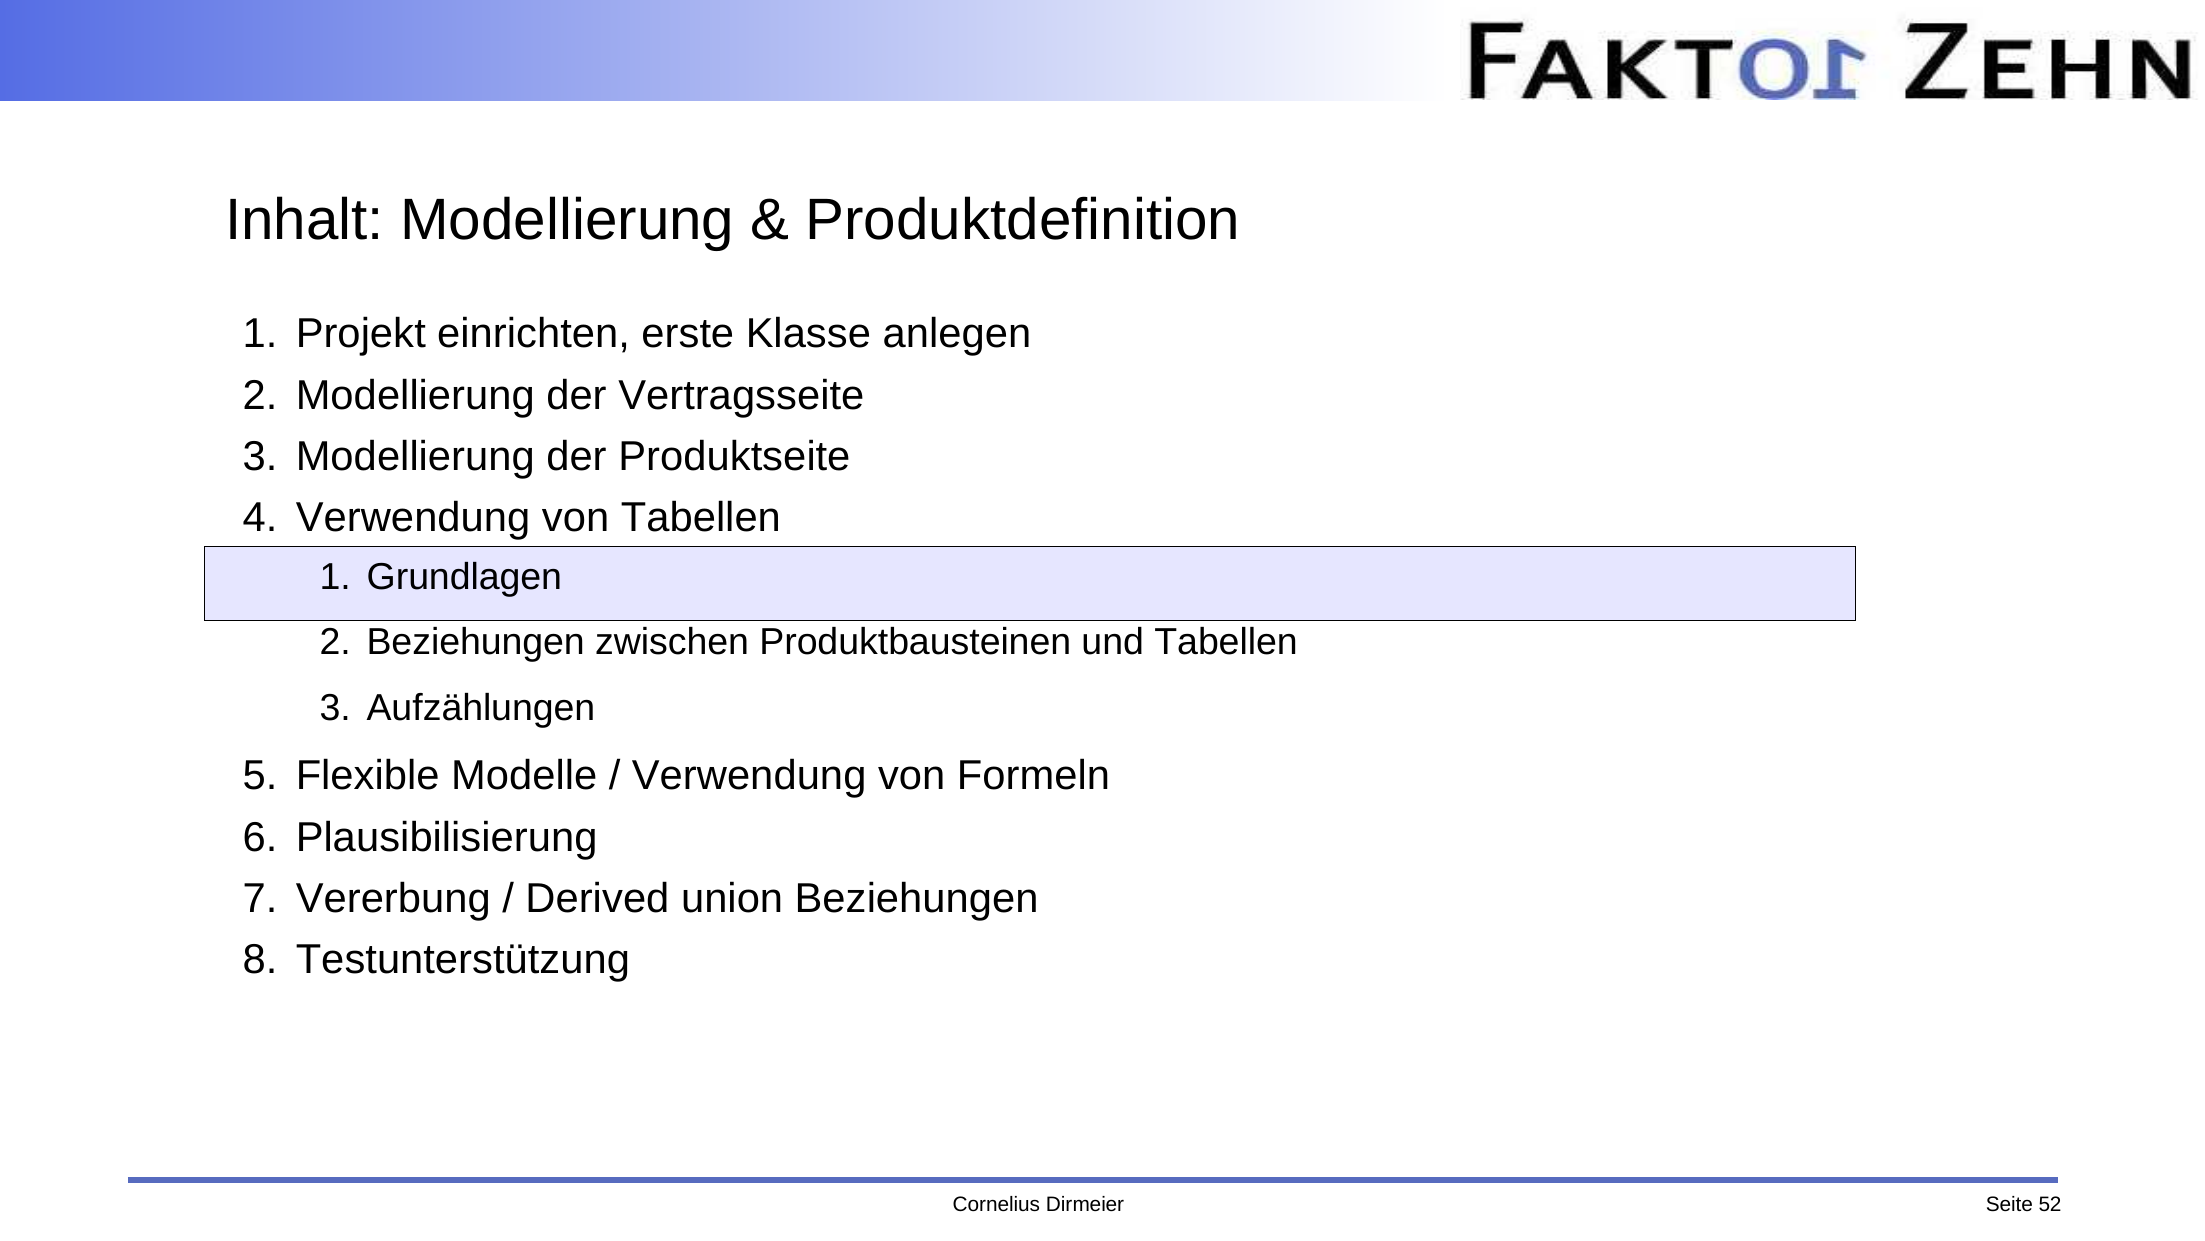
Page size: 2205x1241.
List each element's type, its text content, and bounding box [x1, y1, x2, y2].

title Inhalt: Modellierung & Produktdefinition [225, 142, 1981, 296]
picture [1460, 7, 2202, 100]
list Projekt einrichten, erste Klasse anlegen Modellierung der Vertragsseite Modellierung der Produktseite Verwendung von Tabellen Grundlagen Beziehungen zwischen Produktbausteinen und Tabellen Aufzählungen Flexible Modelle / Verwendung von Formeln Plausibilisierung Vererbung / Derived union Beziehungen Testunterstützung [225, 310, 1981, 1078]
text_box [204, 546, 225, 621]
